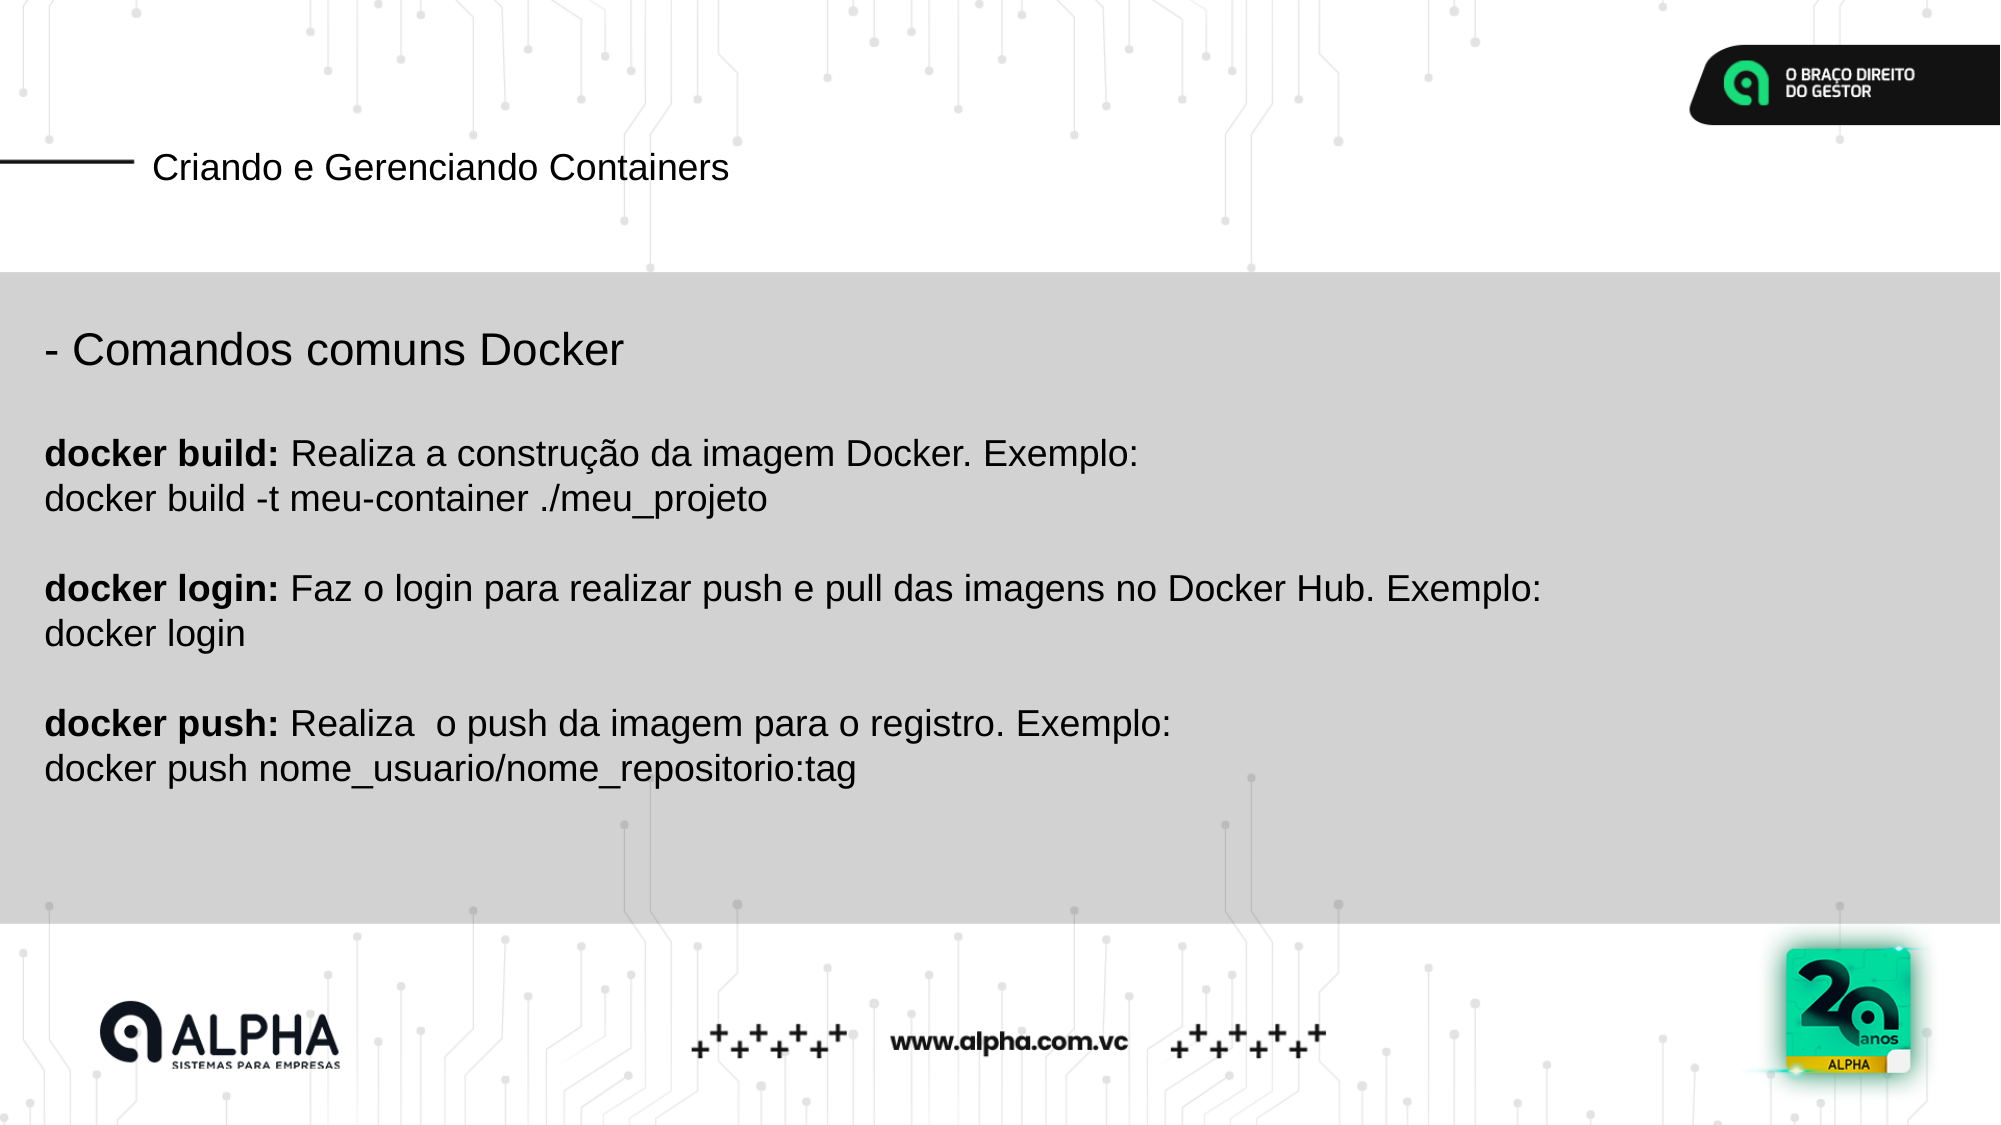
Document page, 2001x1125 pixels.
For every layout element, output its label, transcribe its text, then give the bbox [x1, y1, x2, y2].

picture [0, 0, 2000, 1125]
text_box - Comandos comuns Docker docker build: Realiza a construção da imagem Docker. Exemplo: docker build -t meu-container ./meu_projeto docker login: Faz o login para realizar push e pull das imagens no Docker Hub. Exemplo: docker login docker push: Realiza o push da imagem para o registro. Exemplo: docker push nome_usuario/nome_repositorio:tag [29, 311, 1969, 532]
text_box Criando e Gerenciando Containers [137, 59, 1862, 277]
